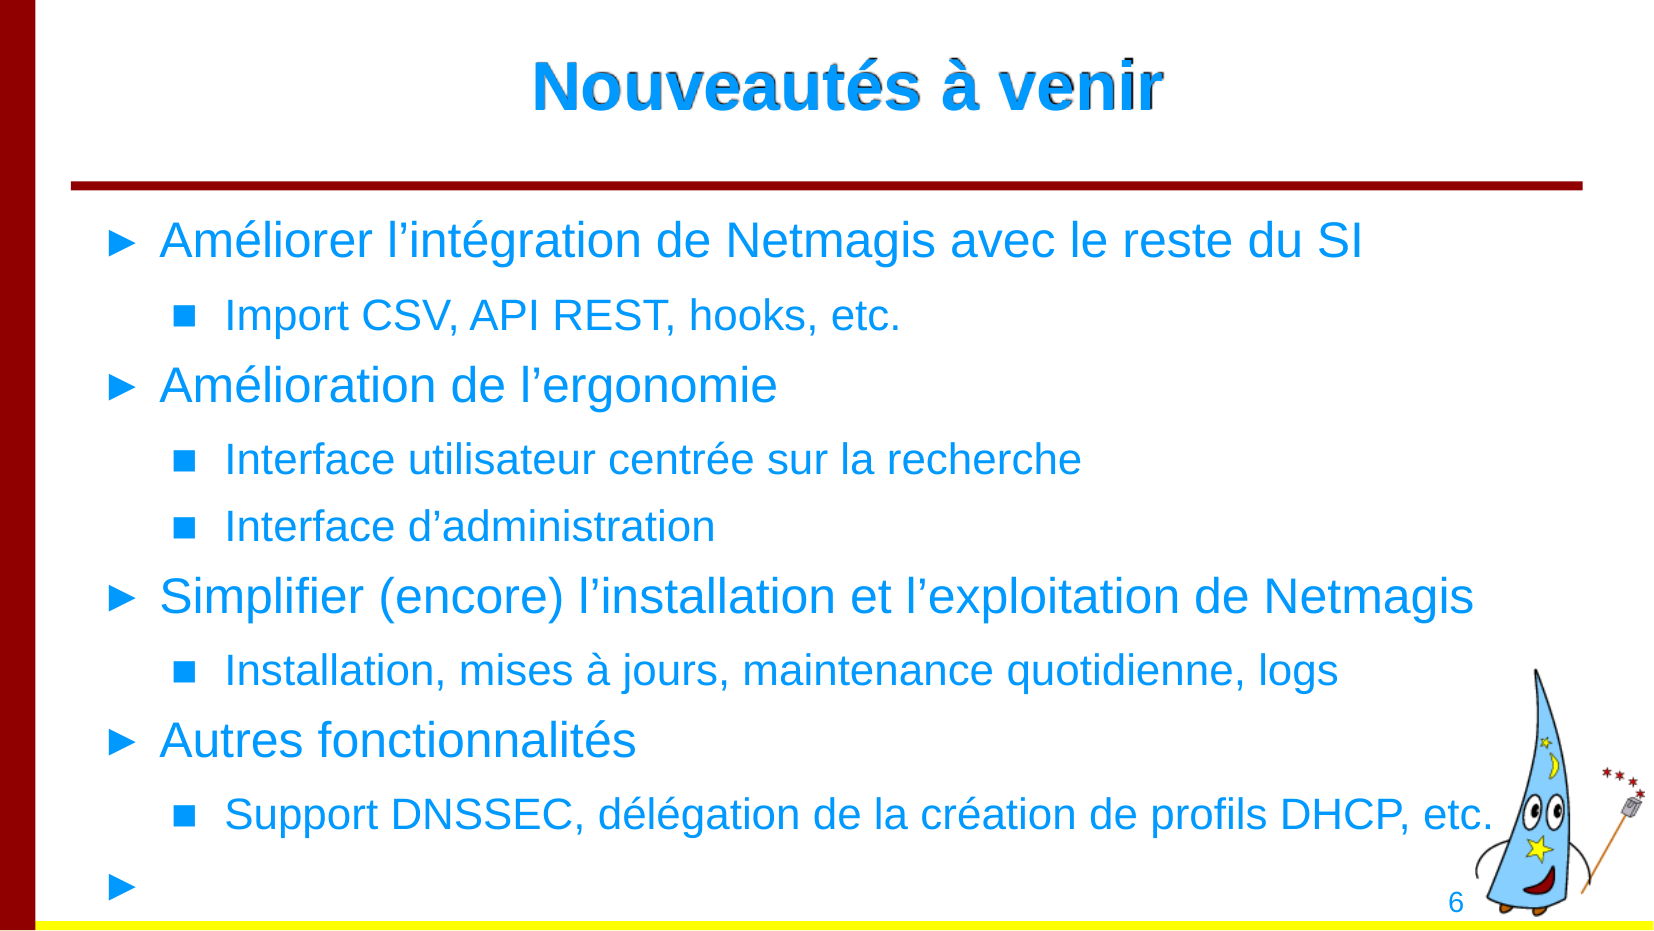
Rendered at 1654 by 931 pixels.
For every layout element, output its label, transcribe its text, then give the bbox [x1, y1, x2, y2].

title Nouveautés à venir [94, 0, 1601, 931]
picture [1601, 668, 1645, 917]
list Améliorer l’intégration de Netmagis avec le reste du SI Import CSV, API REST, hooks, etc. Amélioration de l’ergonomie Interface utilisateur centrée sur la recherche Interface d’administration Simplifier (encore) l’installation et l’exploitation de Netmagis Installation, mises à jours, maintenance quotidienne, logs Autres fonctionnalités Support DNSSEC, délégation de la création de profils DHCP, etc. [82, 212, 1571, 873]
